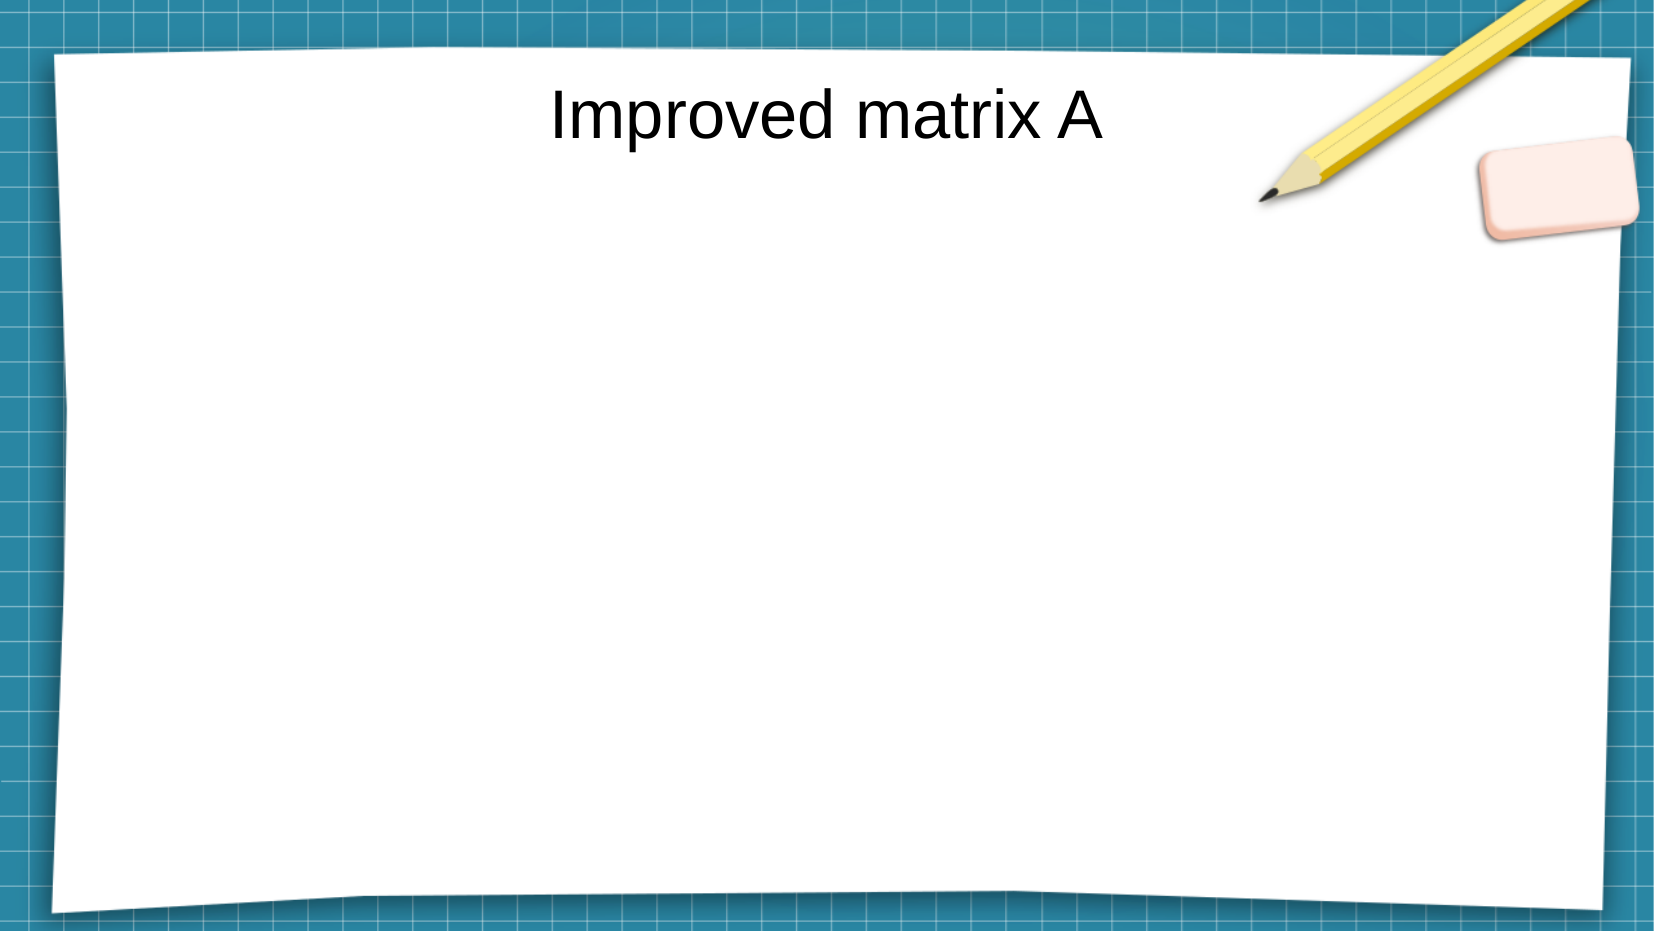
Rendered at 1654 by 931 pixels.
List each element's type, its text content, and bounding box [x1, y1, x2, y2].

picture [0, 0, 1654, 931]
title Improved matrix A [82, 37, 1571, 193]
